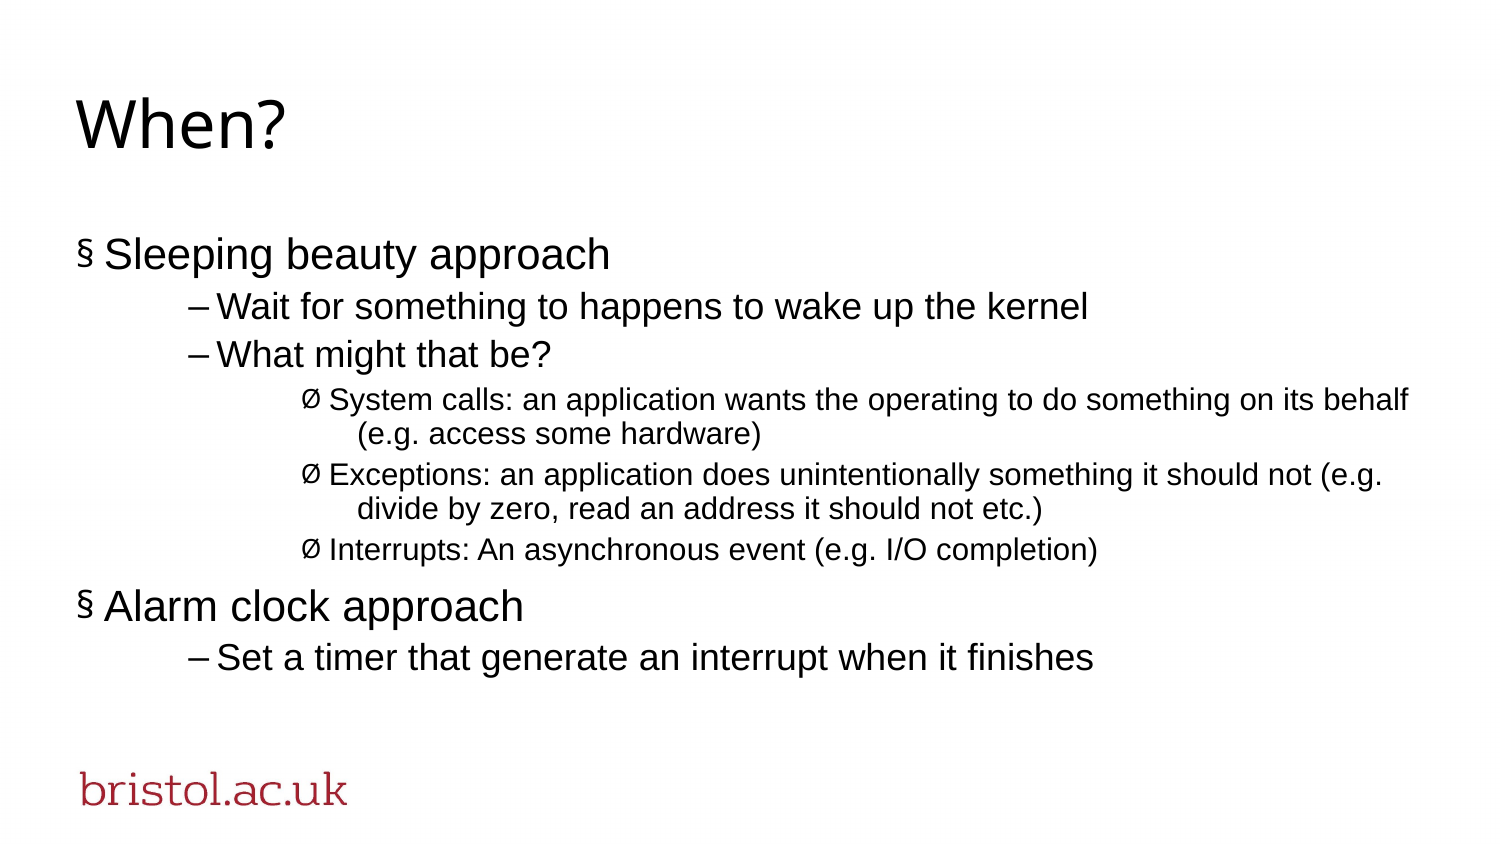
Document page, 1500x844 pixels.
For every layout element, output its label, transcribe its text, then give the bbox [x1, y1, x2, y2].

title When? [60, 44, 1440, 209]
list Sleeping beauty approach Wait for something to happens to wake up the kernel What might that be? System calls: an application wants the operating to do something on its behalf (e.g. access some hardware) Exceptions: an application does unintentionally something it should not (e.g. divide by zero, read an address it should not etc.) Interrupts: An asynchronous event (e.g. I/O completion) Alarm clock approach Set a timer that generate an interrupt when it finishes [60, 224, 1440, 699]
